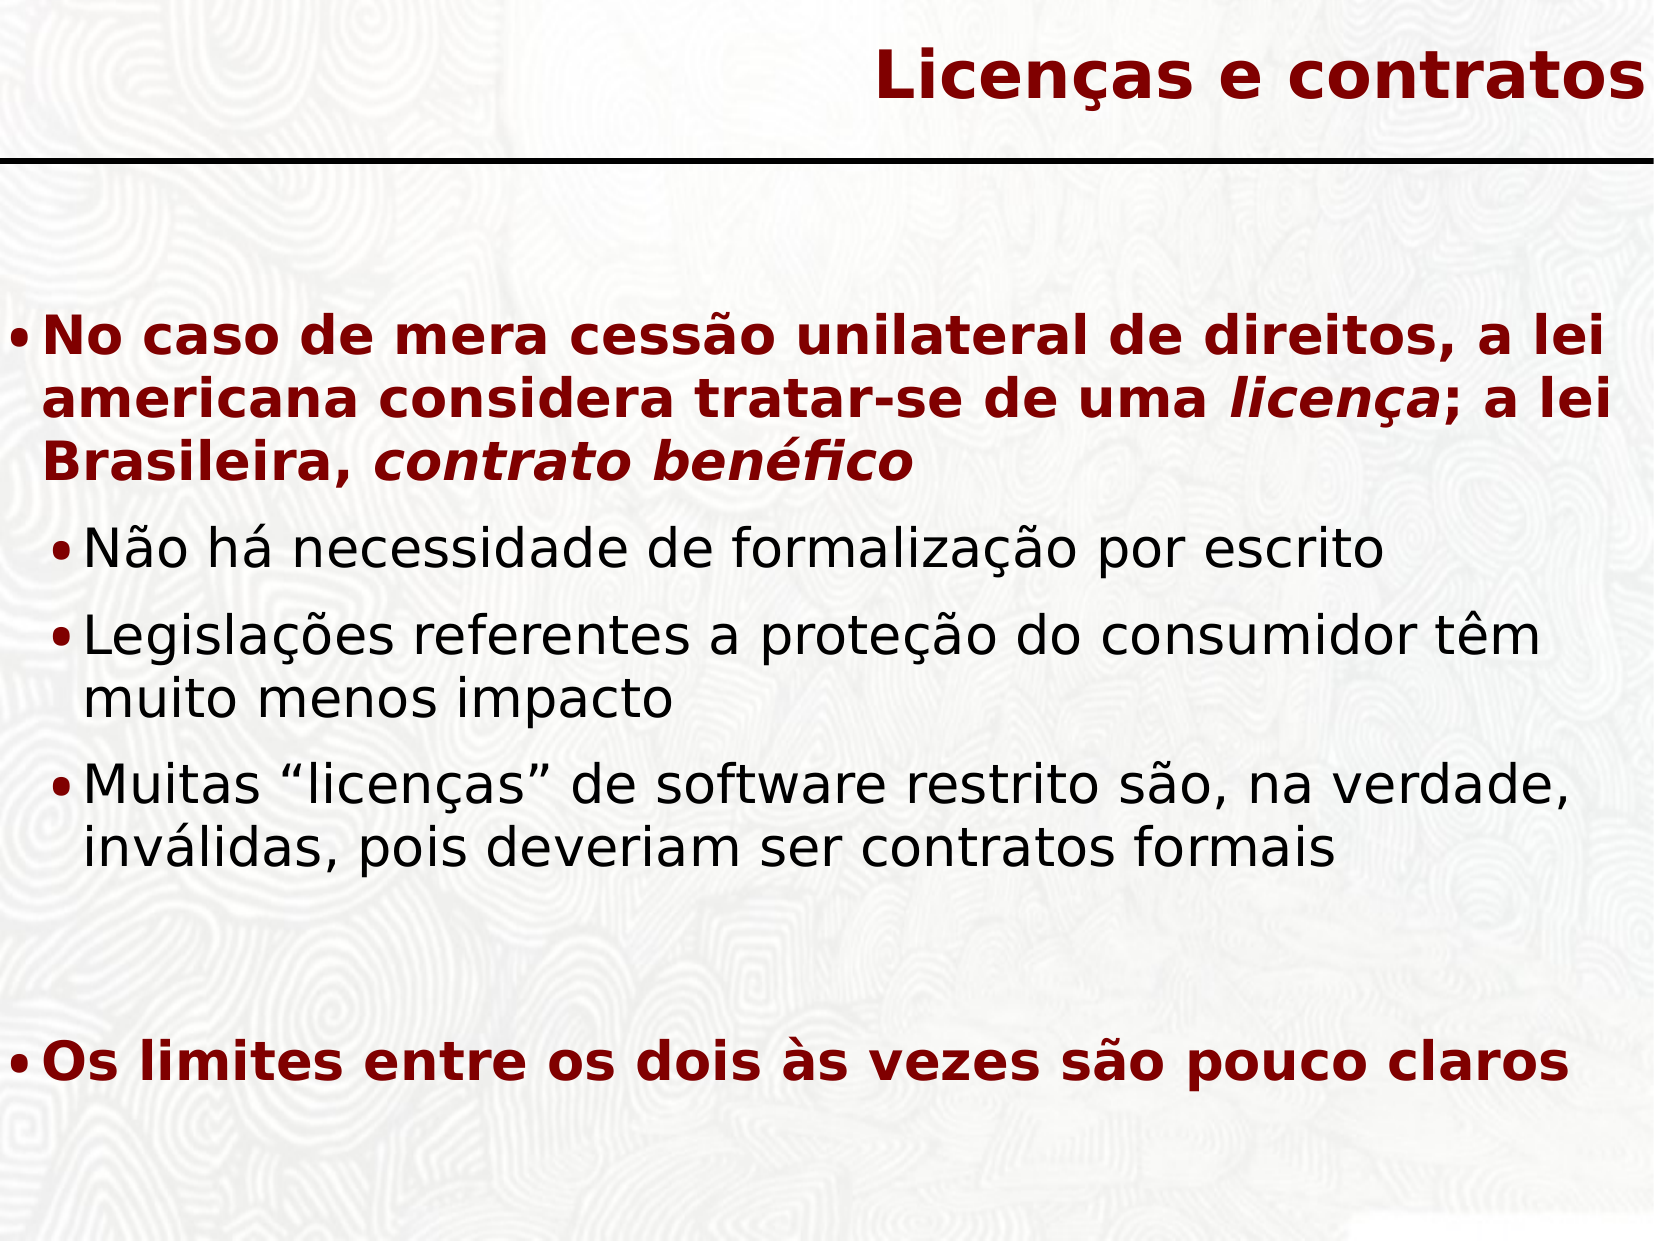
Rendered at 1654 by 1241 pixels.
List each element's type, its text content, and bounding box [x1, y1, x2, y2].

picture [0, 164, 1654, 1241]
list No caso de mera cessão unilateral de direitos, a lei americana considera tratar-se de uma licença; a lei Brasileira, contrato benéfico Não há necessidade de formalização por escrito Legislações referentes a proteção do consumidor têm muito menos impacto Muitas “licenças” de software restrito são, na verdade, inválidas, pois deveriam ser contratos formais Os limites entre os dois às vezes são pouco claros [5, 177, 1654, 1229]
picture [0, 0, 1654, 158]
title Licenças e contratos [602, 0, 1648, 153]
